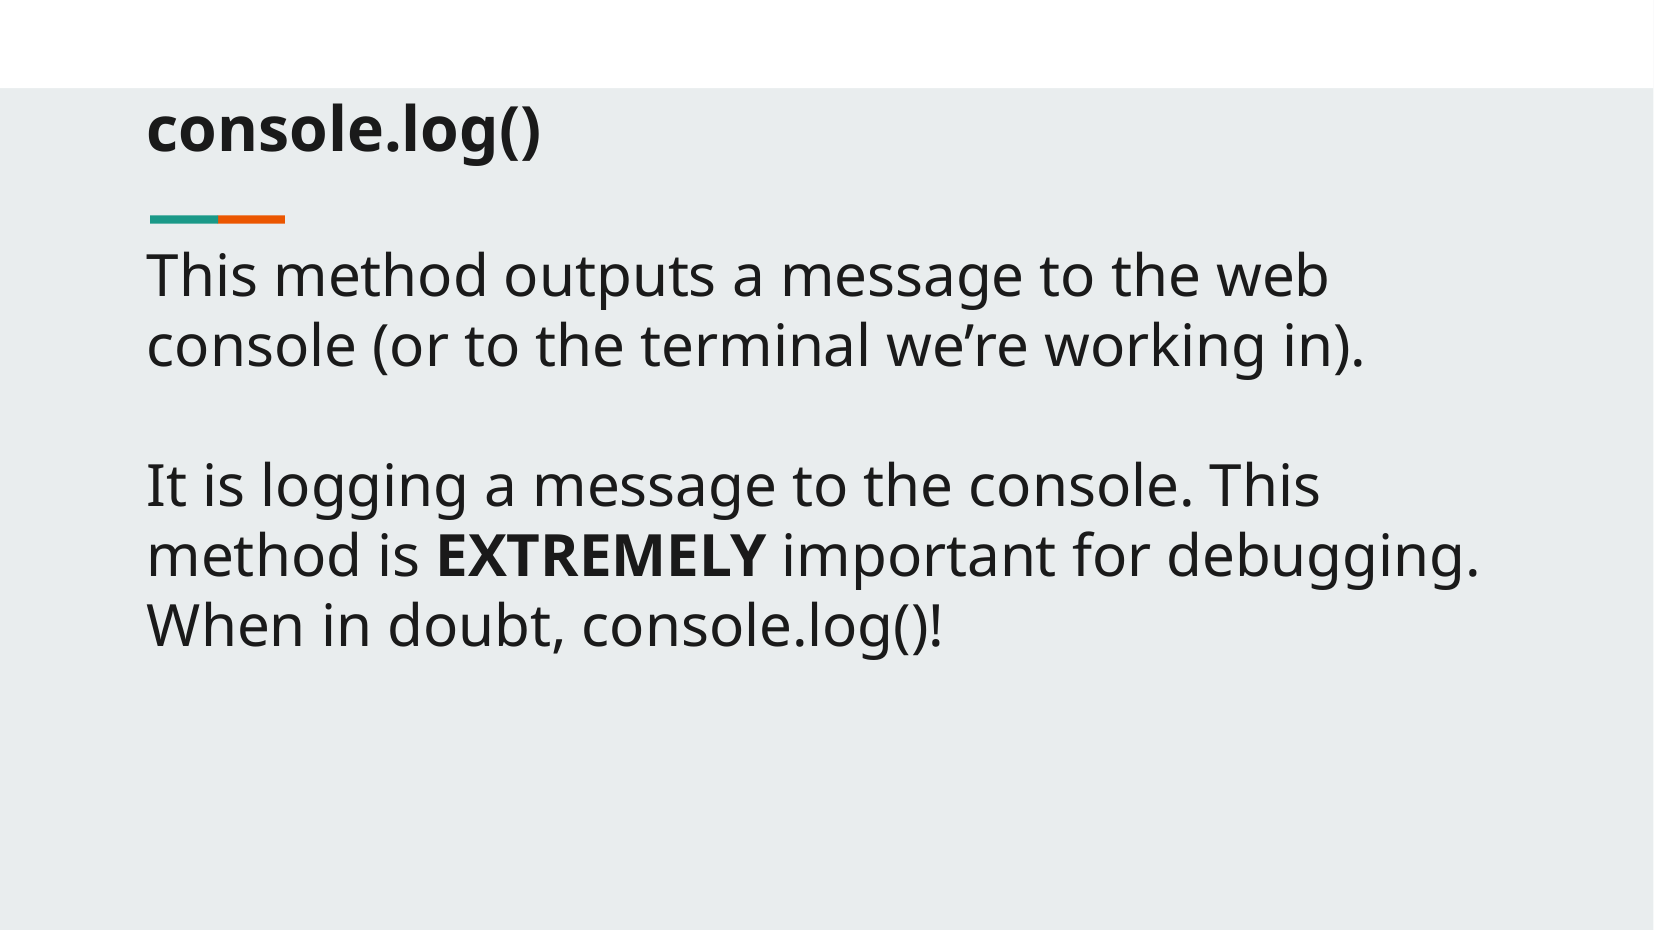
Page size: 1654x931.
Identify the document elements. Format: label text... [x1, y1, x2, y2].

title console.log() This method outputs a message to the web console (or to the terminal we’re working in). It is logging a message to the console. This method is EXTREMELY important for debugging. When in doubt, console.log()! [131, 73, 1523, 375]
